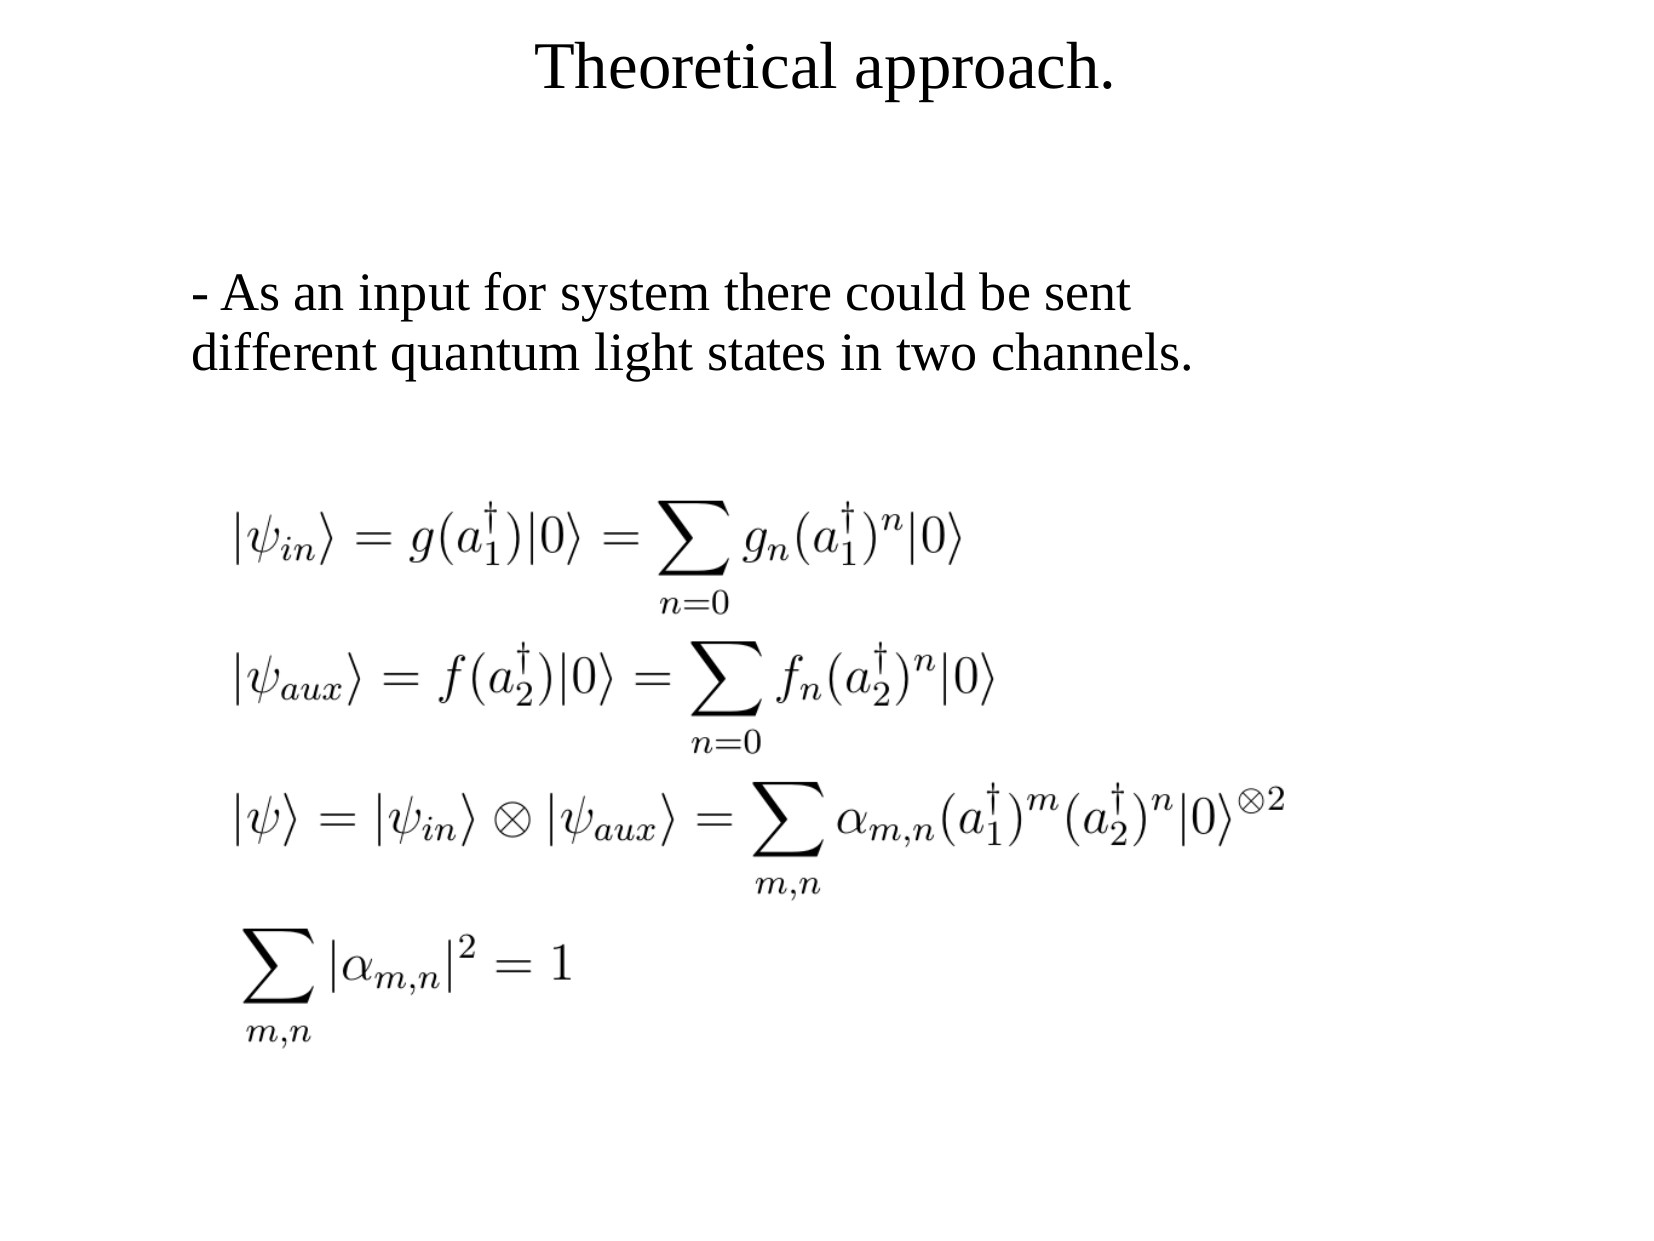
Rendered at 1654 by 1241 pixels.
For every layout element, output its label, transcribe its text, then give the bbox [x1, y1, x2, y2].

picture [200, 484, 1347, 1075]
text_box - As an input for system there could be sent different quantum light states in two channels. [177, 254, 1217, 390]
text_box Theoretical approach. [519, 21, 1241, 119]
